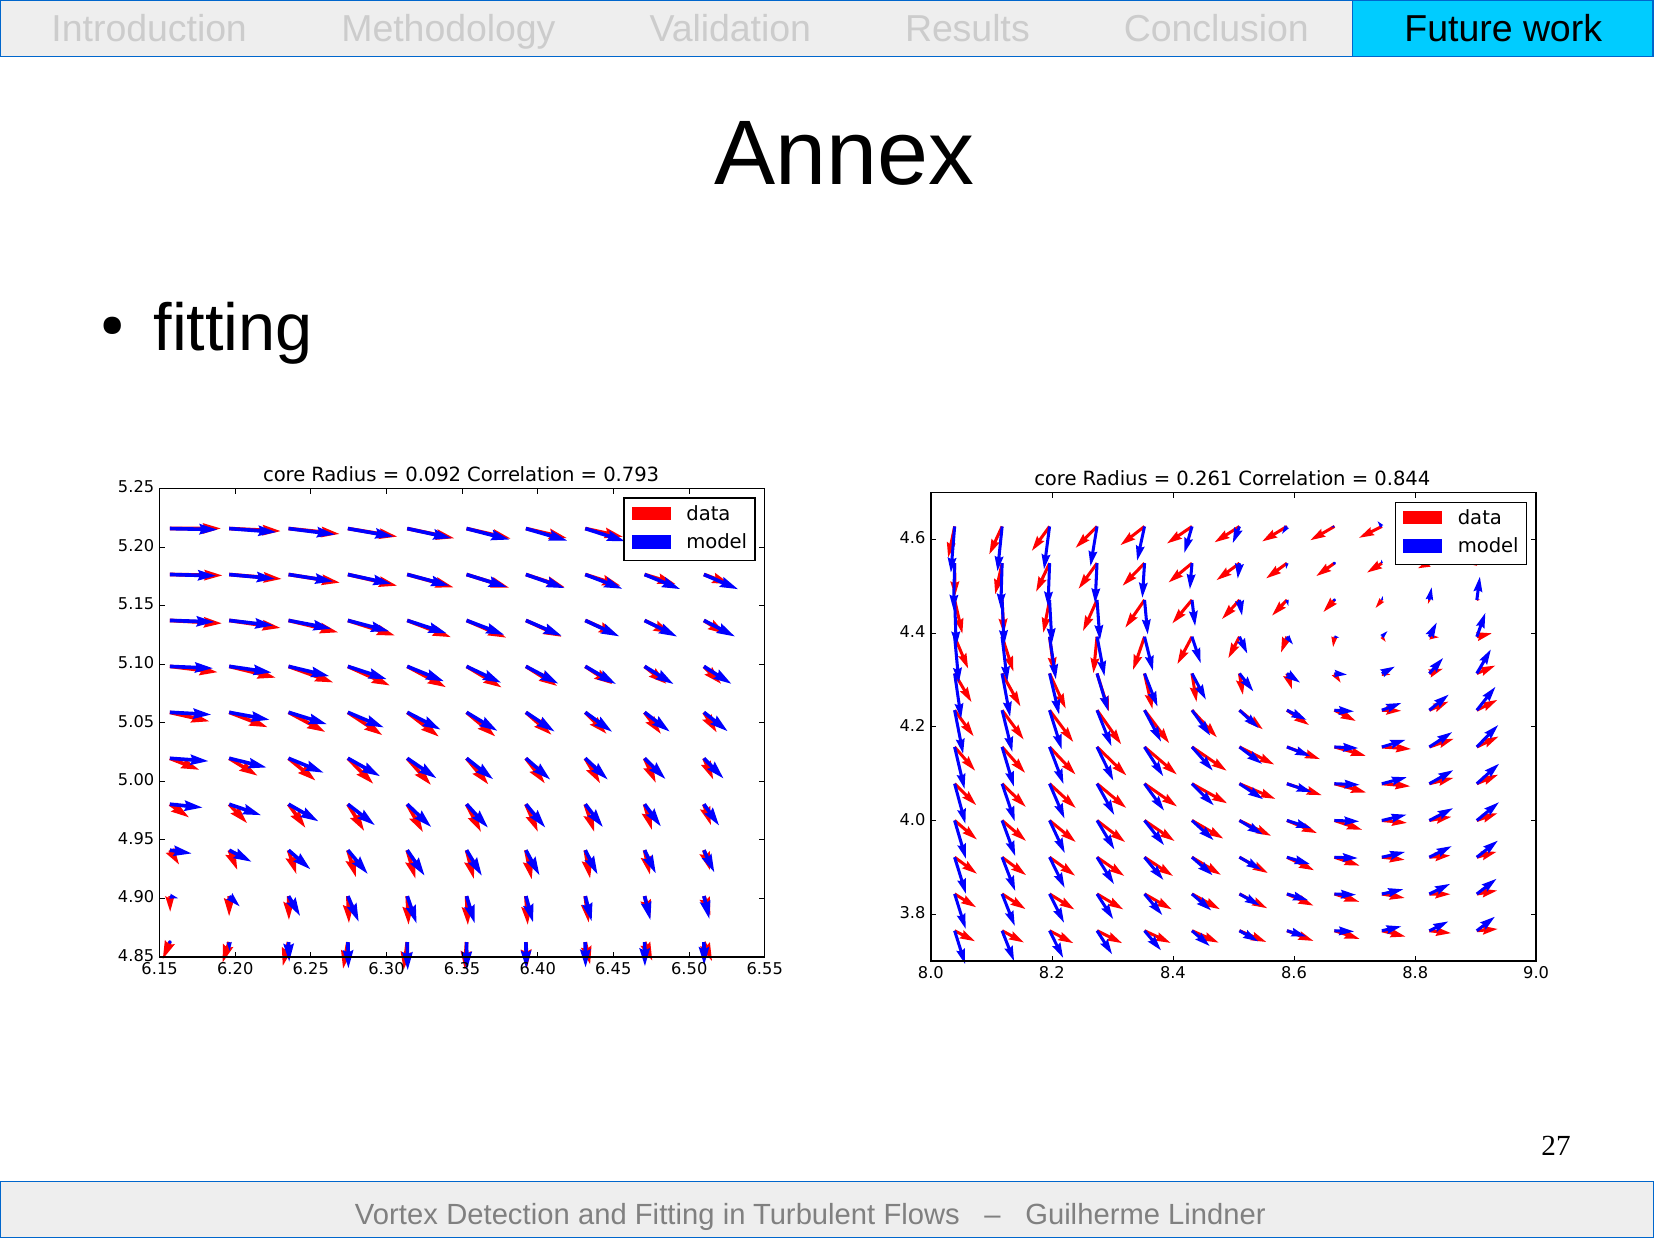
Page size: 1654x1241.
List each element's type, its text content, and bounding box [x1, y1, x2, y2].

text_box [0, 1181, 1654, 1238]
list fitting [82, 290, 1571, 1010]
title Annex [82, 57, 1571, 257]
chart [90, 444, 782, 988]
text_box Introduction Methodology Validation Results Conclusion Future work [0, 0, 1654, 57]
chart [880, 442, 1561, 991]
text_box Vortex Detection and Fitting in Turbulent Flows – Guilherme Lindner [340, 1190, 1314, 1241]
